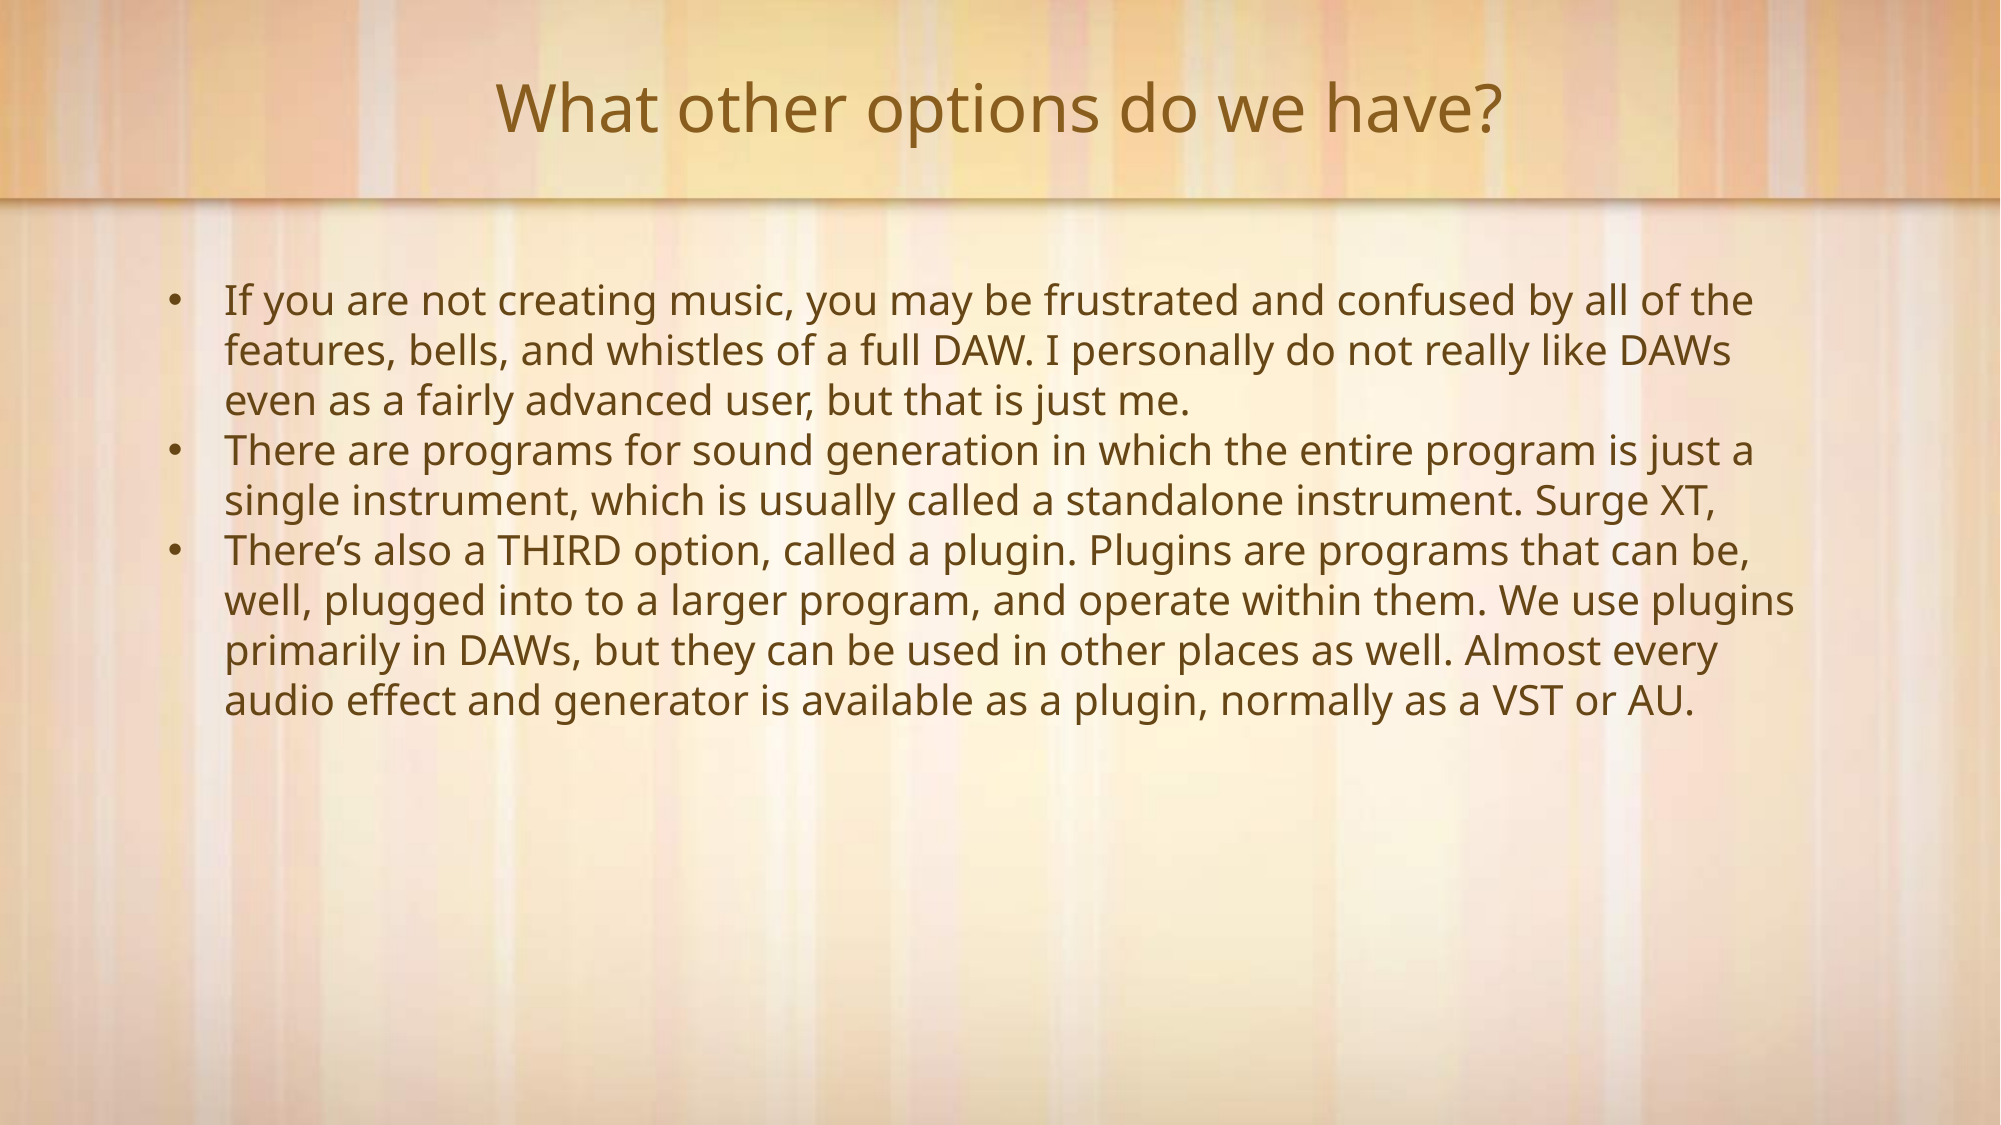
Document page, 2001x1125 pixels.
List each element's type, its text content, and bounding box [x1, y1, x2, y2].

list If you are not creating music, you may be frustrated and confused by all of the features, bells, and whistles of a full DAW. I personally do not really like DAWs even as a fairly advanced user, but that is just me. There are programs for sound generation in which the entire program is just a single instrument, which is usually called a standalone instrument. Surge XT, There’s also a THIRD option, called a plugin. Plugins are programs that can be, well, plugged into to a larger program, and operate within them. We use plugins primarily in DAWs, but they can be used in other places as well. Almost every audio effect and generator is available as a plugin, normally as a VST or AU. [152, 266, 1848, 1051]
picture [0, 0, 2001, 1125]
title What other options do we have? [151, 19, 1849, 192]
